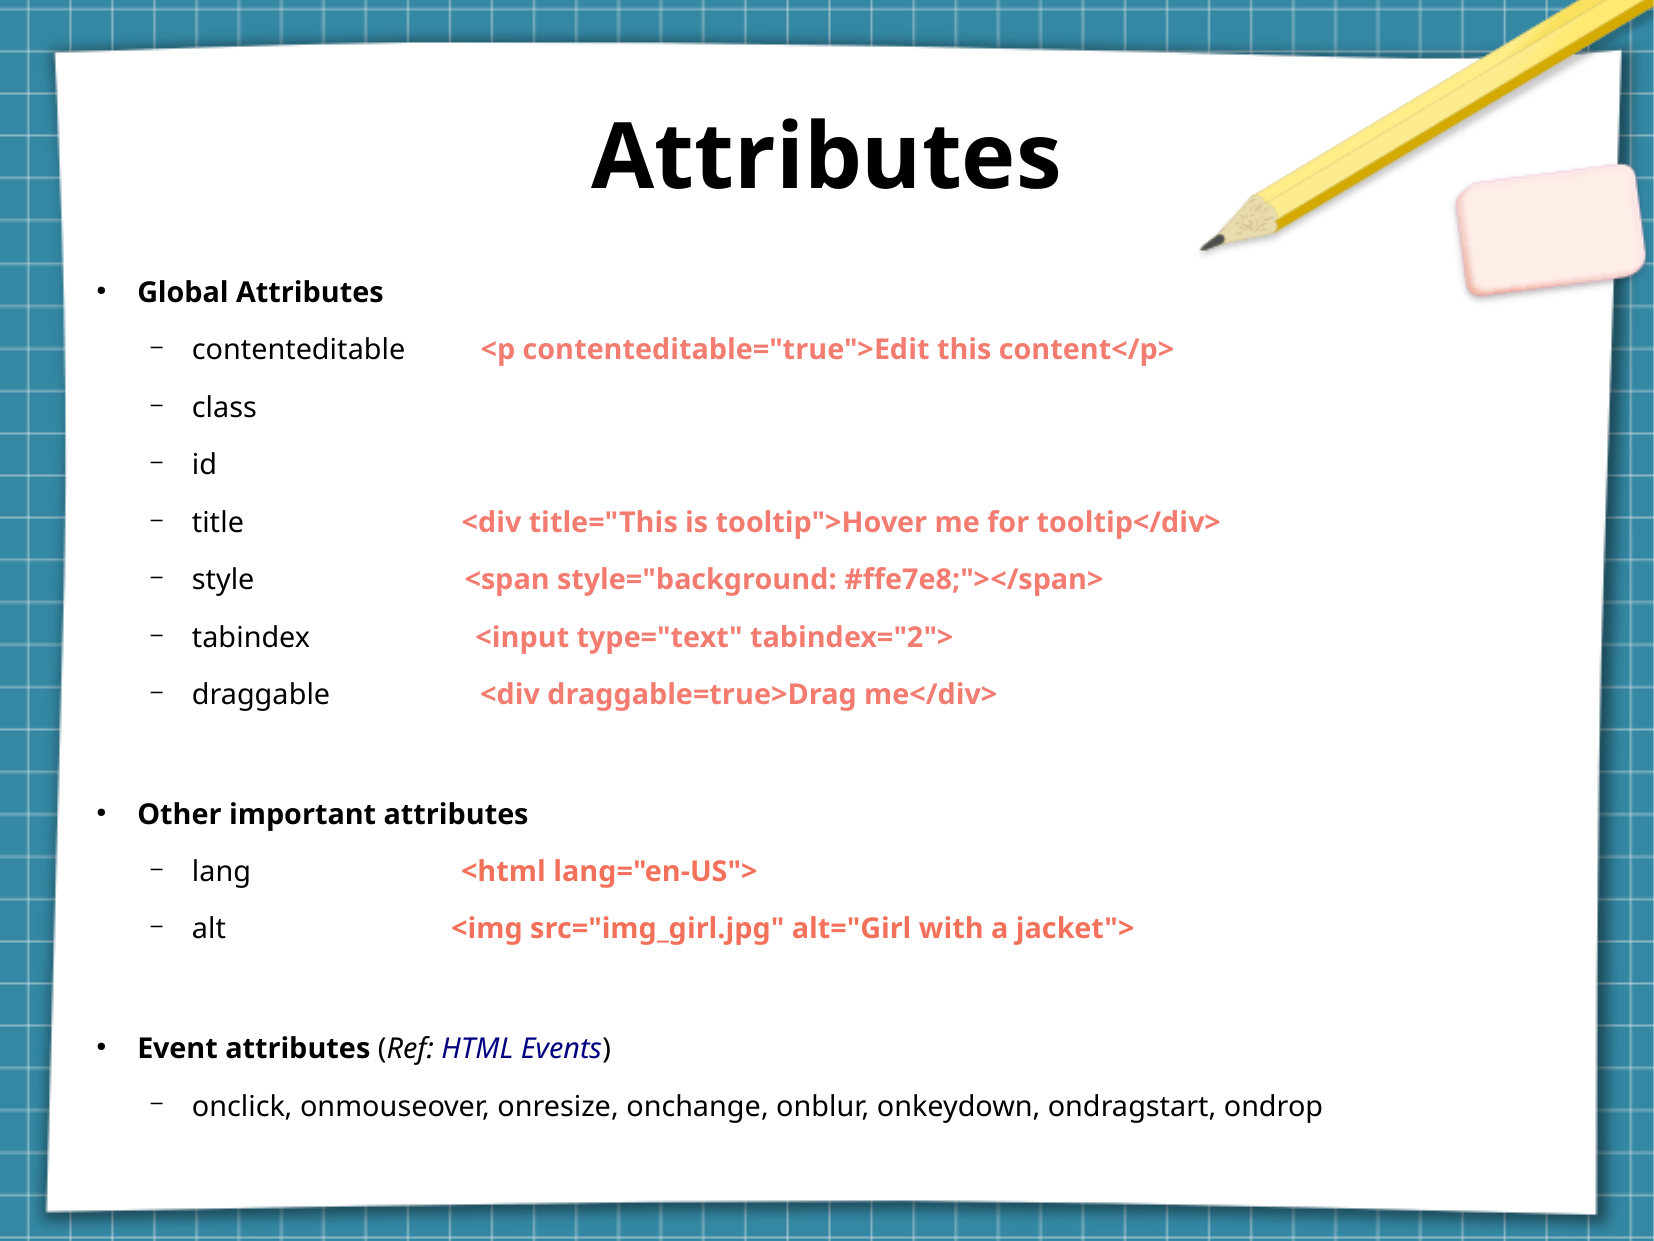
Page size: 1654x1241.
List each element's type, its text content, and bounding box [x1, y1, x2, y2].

list Global Attributes contenteditable <p contenteditable="true">Edit this content</p> class id title <div title="This is tooltip">Hover me for tooltip</div> style <span style="background: #ffe7e8;"></span> tabindex <input type="text" tabindex="2"> draggable <div draggable=true>Drag me</div> Other important attributes lang <html lang="en-US"> alt <img src="img_girl.jpg" alt="Girl with a jacket"> Event attributes (Ref: HTML Events) onclick, onmouseover, onresize, onchange, onblur, onkeydown, ondragstart, ondrop [82, 271, 1571, 1134]
picture [0, 0, 1654, 1241]
title Attributes [82, 49, 1571, 257]
